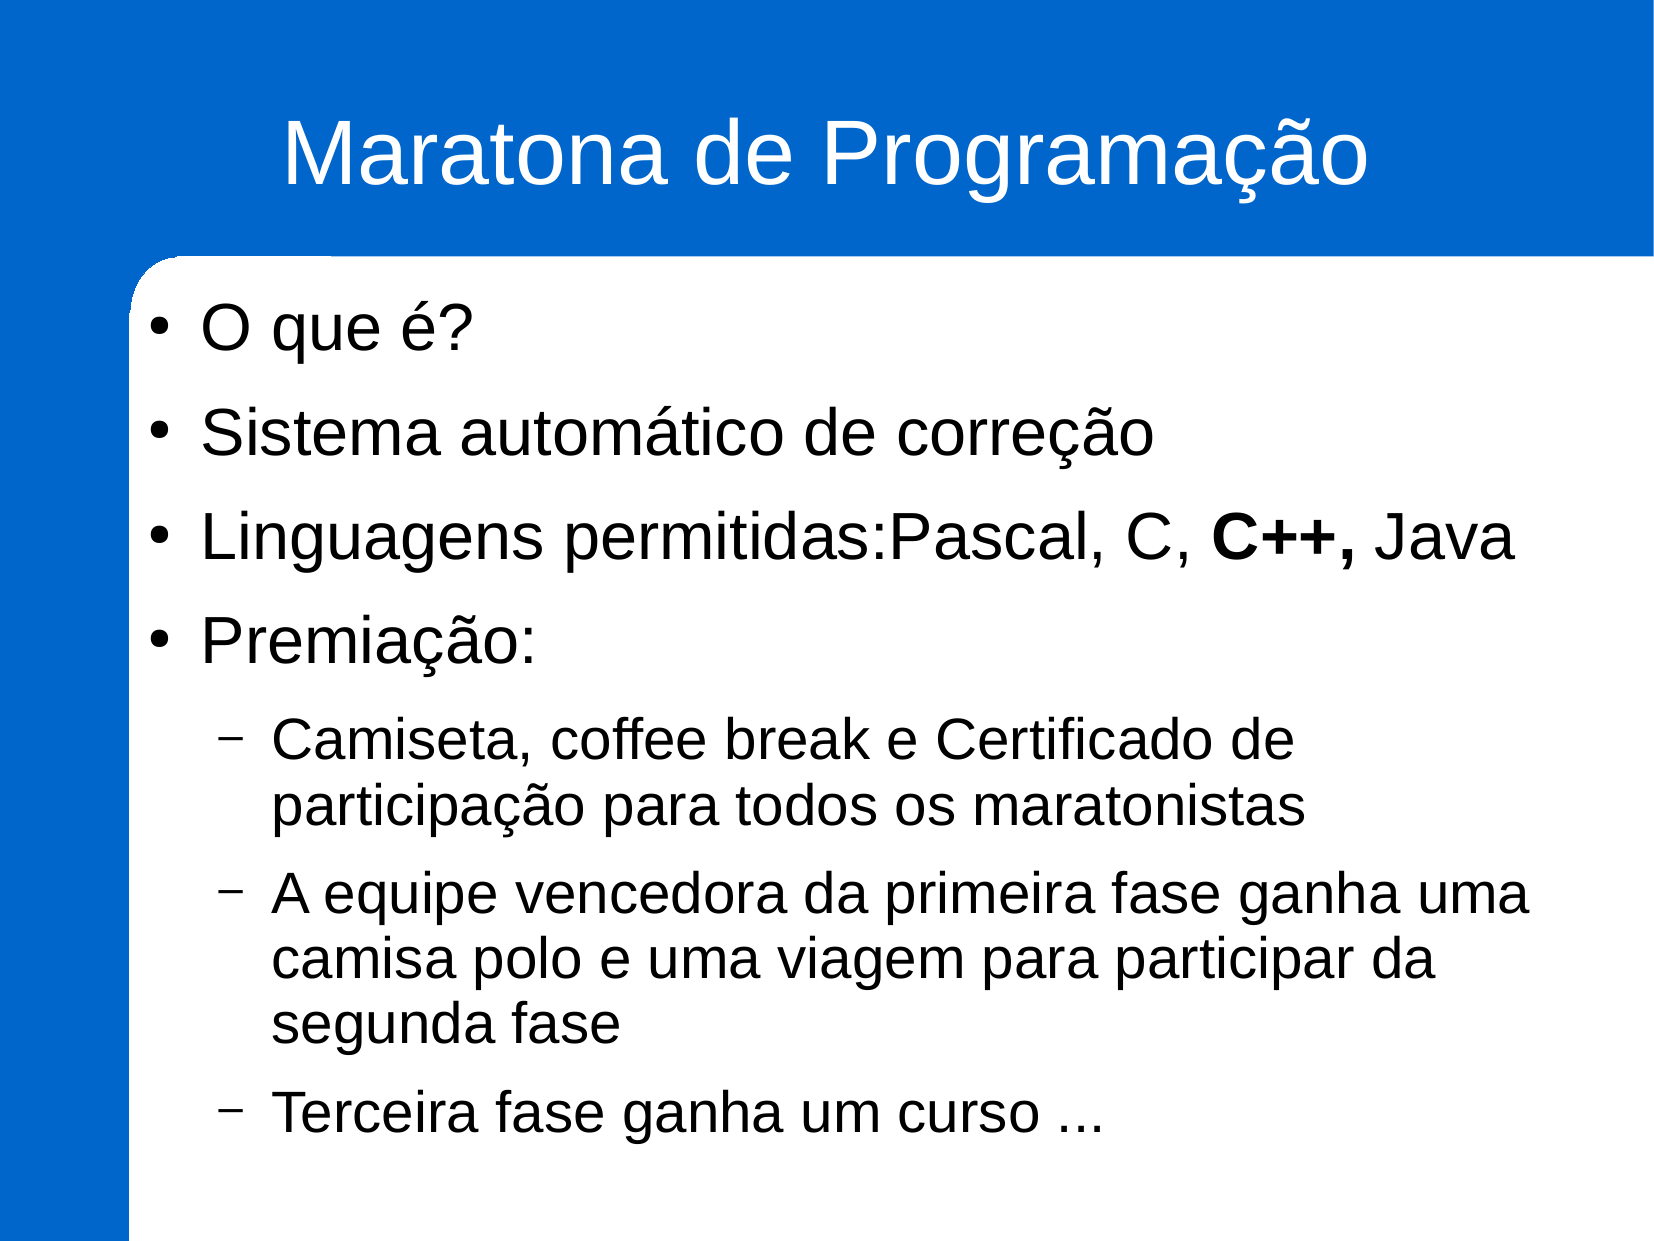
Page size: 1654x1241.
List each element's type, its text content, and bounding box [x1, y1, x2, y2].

title Maratona de Programação [82, 49, 1571, 257]
list O que é? Sistema automático de correção Linguagens permitidas:Pascal, C, C++, Java Premiação: Camiseta, coffee break e Certificado de participação para todos os maratonistas A equipe vencedora da primeira fase ganha uma camisa polo e uma viagem para participar da segunda fase Terceira fase ganha um curso ... [129, 290, 1619, 1241]
